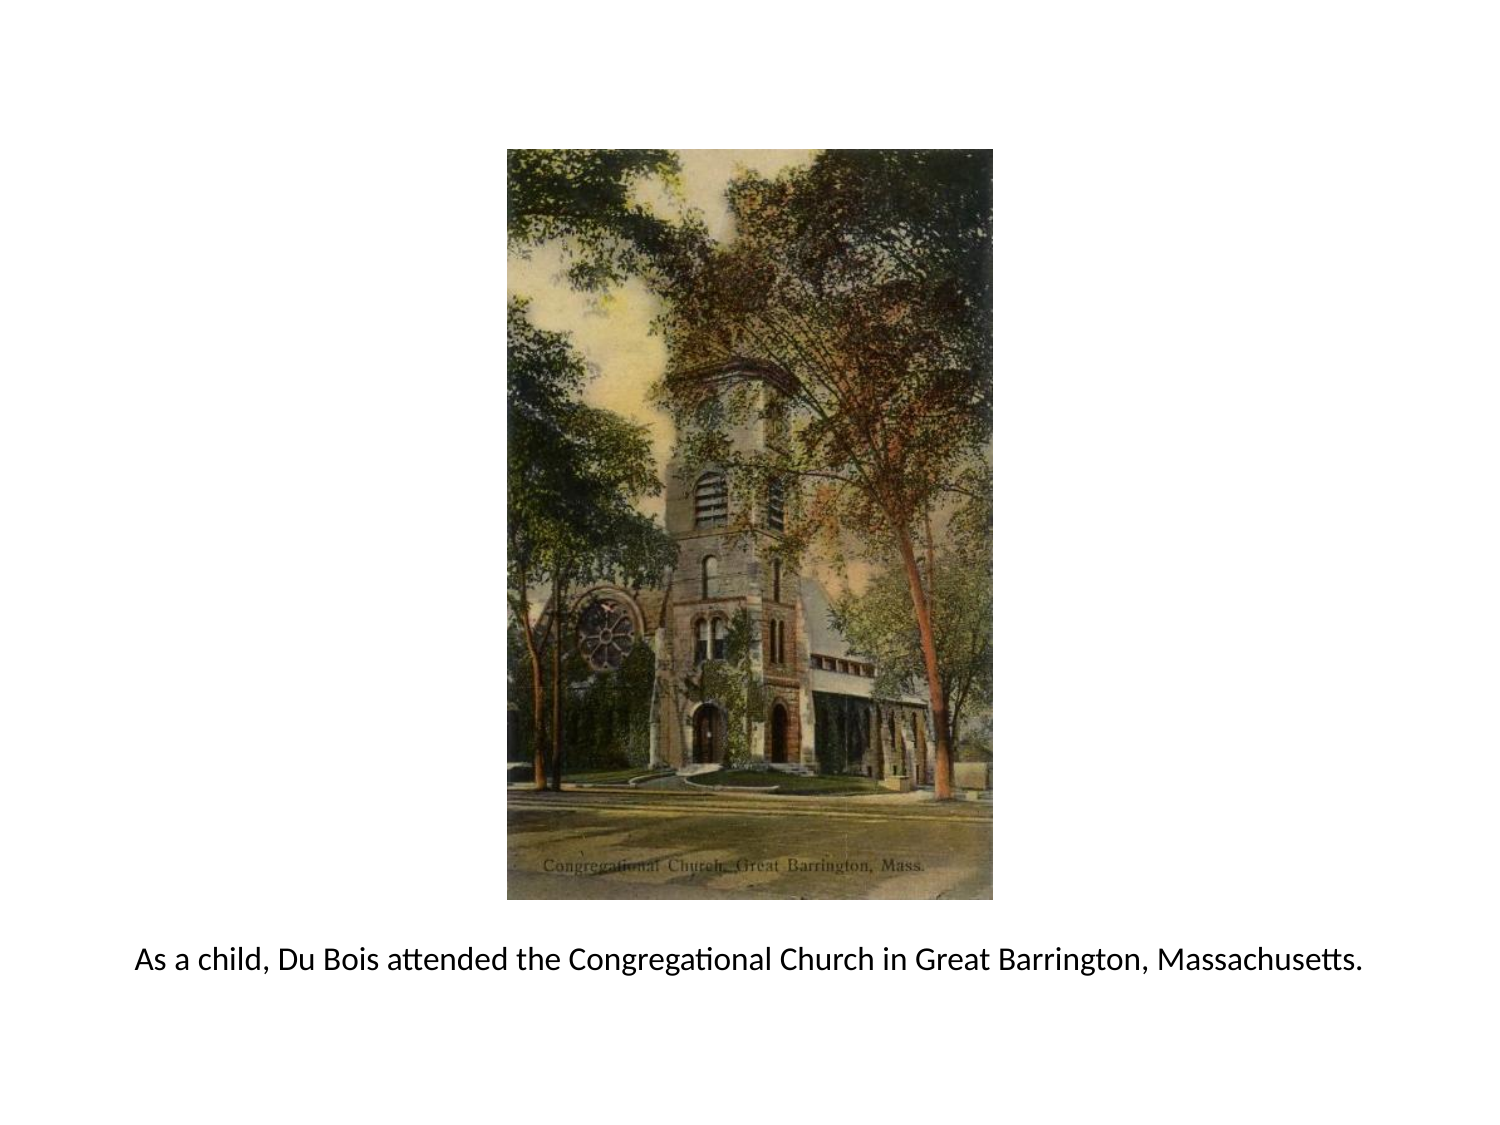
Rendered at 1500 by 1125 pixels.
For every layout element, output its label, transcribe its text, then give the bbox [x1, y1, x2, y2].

text_box As a child, Du Bois attended the Congregational Church in Great Barrington, Massachusetts. [119, 929, 1381, 985]
picture [507, 149, 993, 900]
